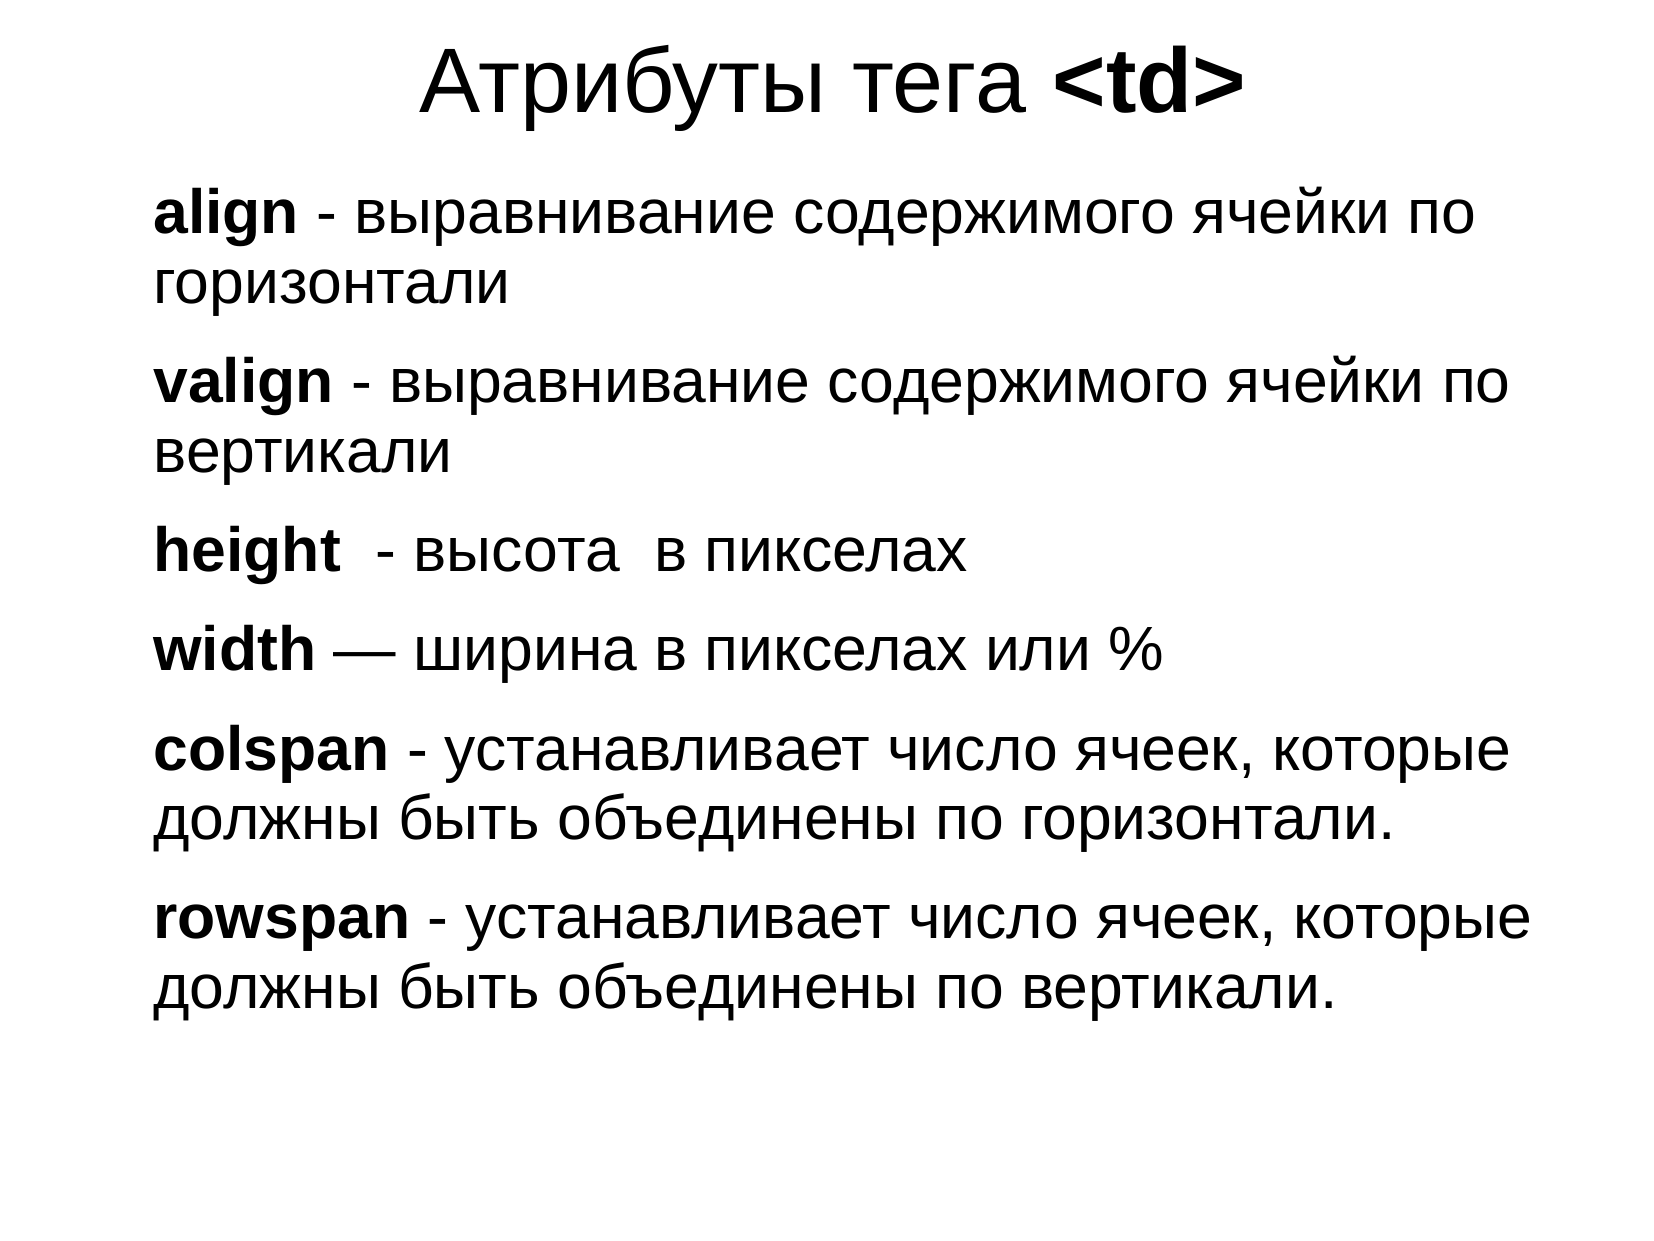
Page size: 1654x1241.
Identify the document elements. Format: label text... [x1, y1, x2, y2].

list align - выравнивание содержимого ячейки по горизонтали valign - выравнивание содержимого ячейки по вертикали height - высота в пикселах width — ширина в пикселах или % colspan - устанавливает число ячеек, которые должны быть объединены по горизонтали. rowspan - устанавливает число ячеек, которые должны быть объединены по вертикали. [82, 177, 1571, 1211]
title Атрибуты тега <td> [88, 29, 1577, 133]
